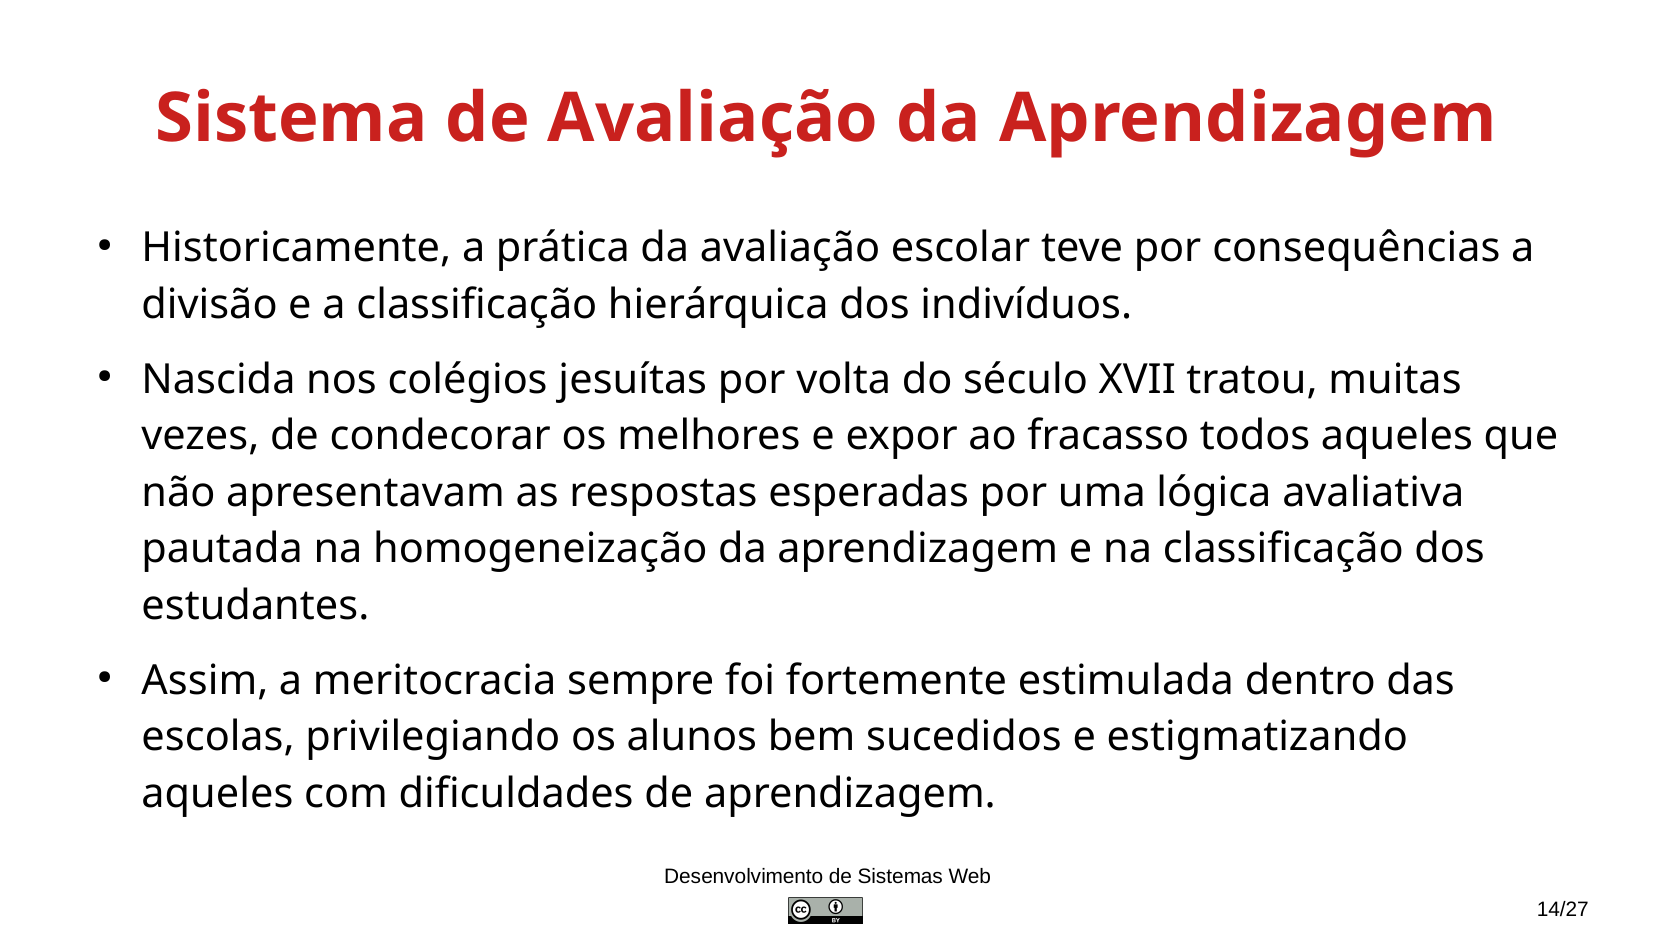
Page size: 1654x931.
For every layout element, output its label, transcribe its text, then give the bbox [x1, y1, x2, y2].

title Sistema de Avaliação da Aprendizagem [82, 37, 1571, 193]
picture [788, 897, 863, 924]
list Historicamente, a prática da avaliação escolar teve por consequências a divisão e a classificação hierárquica dos indivíduos. Nascida nos colégios jesuítas por volta do século XVII tratou, muitas vezes, de condecorar os melhores e expor ao fracasso todos aqueles que não apresentavam as respostas esperadas por uma lógica avaliativa pautada na homogeneização da aprendizagem e na classificação dos estudantes. Assim, a meritocracia sempre foi fortemente estimulada dentro das escolas, privilegiando os alunos bem sucedidos e estigmatizando aqueles com dificuldades de aprendizagem. [82, 217, 1571, 827]
